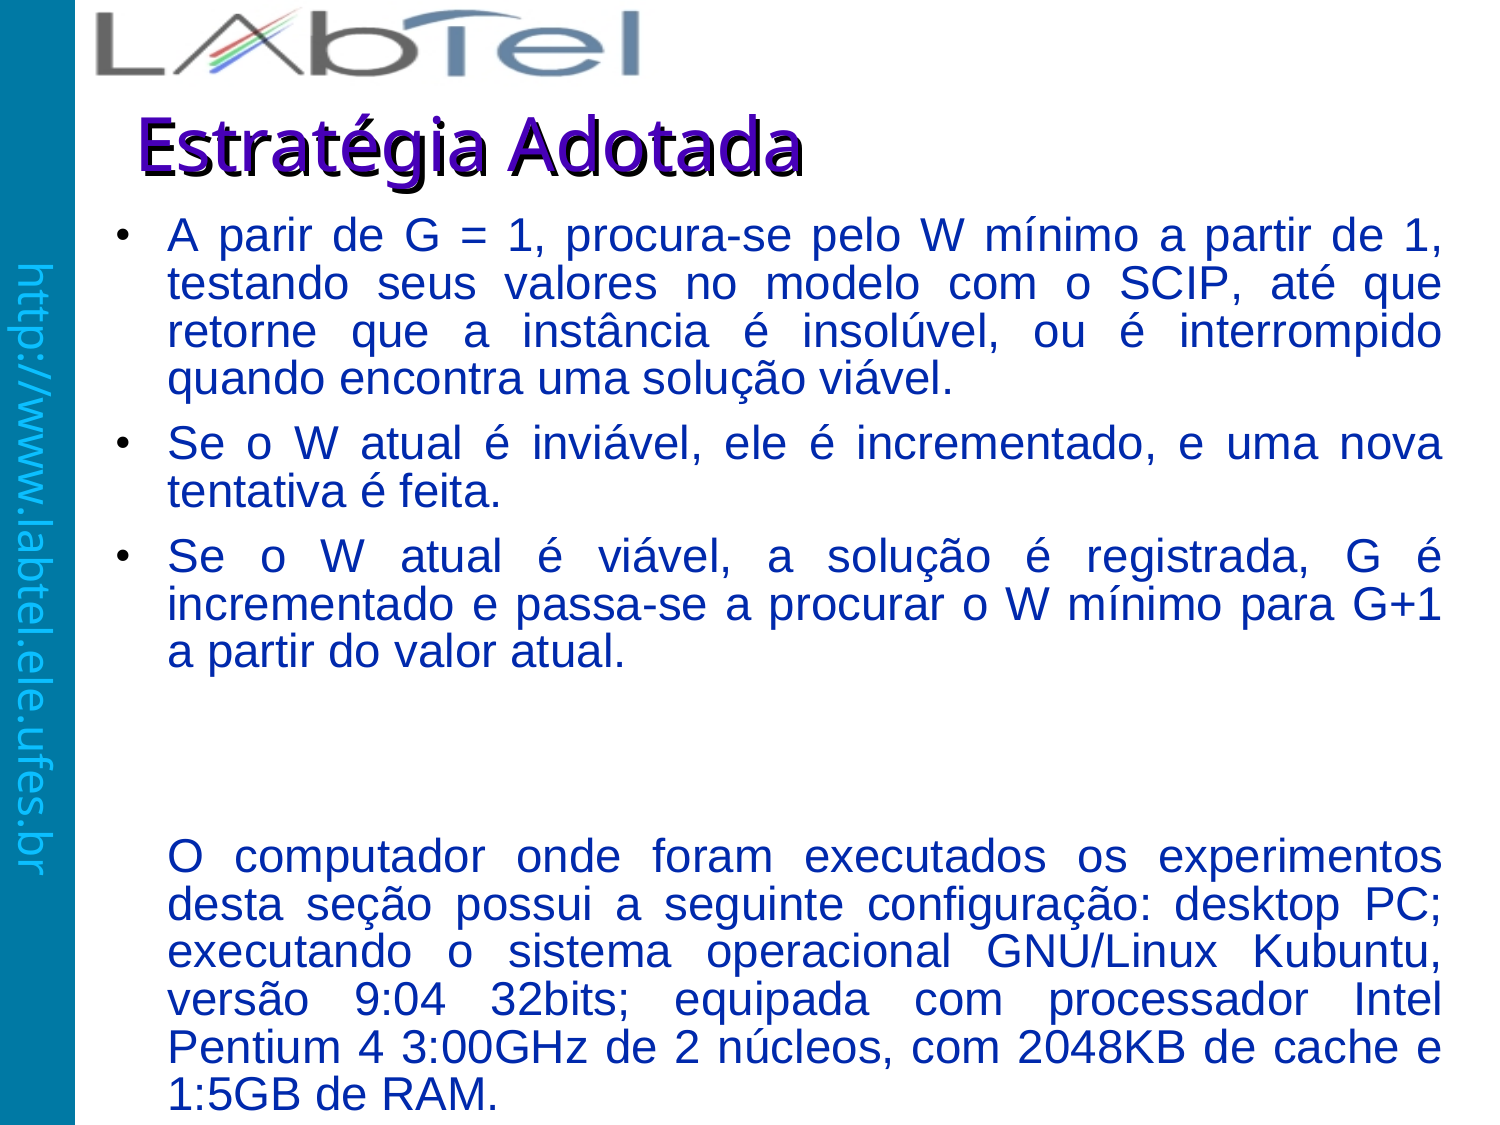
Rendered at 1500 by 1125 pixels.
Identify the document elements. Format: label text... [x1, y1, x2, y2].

title Estratégia Adotada [99, 42, 1461, 190]
list A parir de G = 1, procura-se pelo W mínimo a partir de 1, testando seus valores no modelo com o SCIP, até que retorne que a instância é insolúvel, ou é interrompido quando encontra uma solução viável. Se o W atual é inviável, ele é incrementado, e uma nova tentativa é feita. Se o W atual é viável, a solução é registrada, G é incrementado e passa-se a procurar o W mínimo para G+1 a partir do valor atual. O computador onde foram executados os experimentos desta seção possui a seguinte configuração: desktop PC; executando o sistema operacional GNU/Linux Kubuntu, versão 9:04 32bits; equipada com processador Intel Pentium 4 3:00GHz de 2 núcleos, com 2048KB de cache e 1:5GB de RAM. [99, 190, 1461, 1125]
picture [76, 0, 675, 88]
